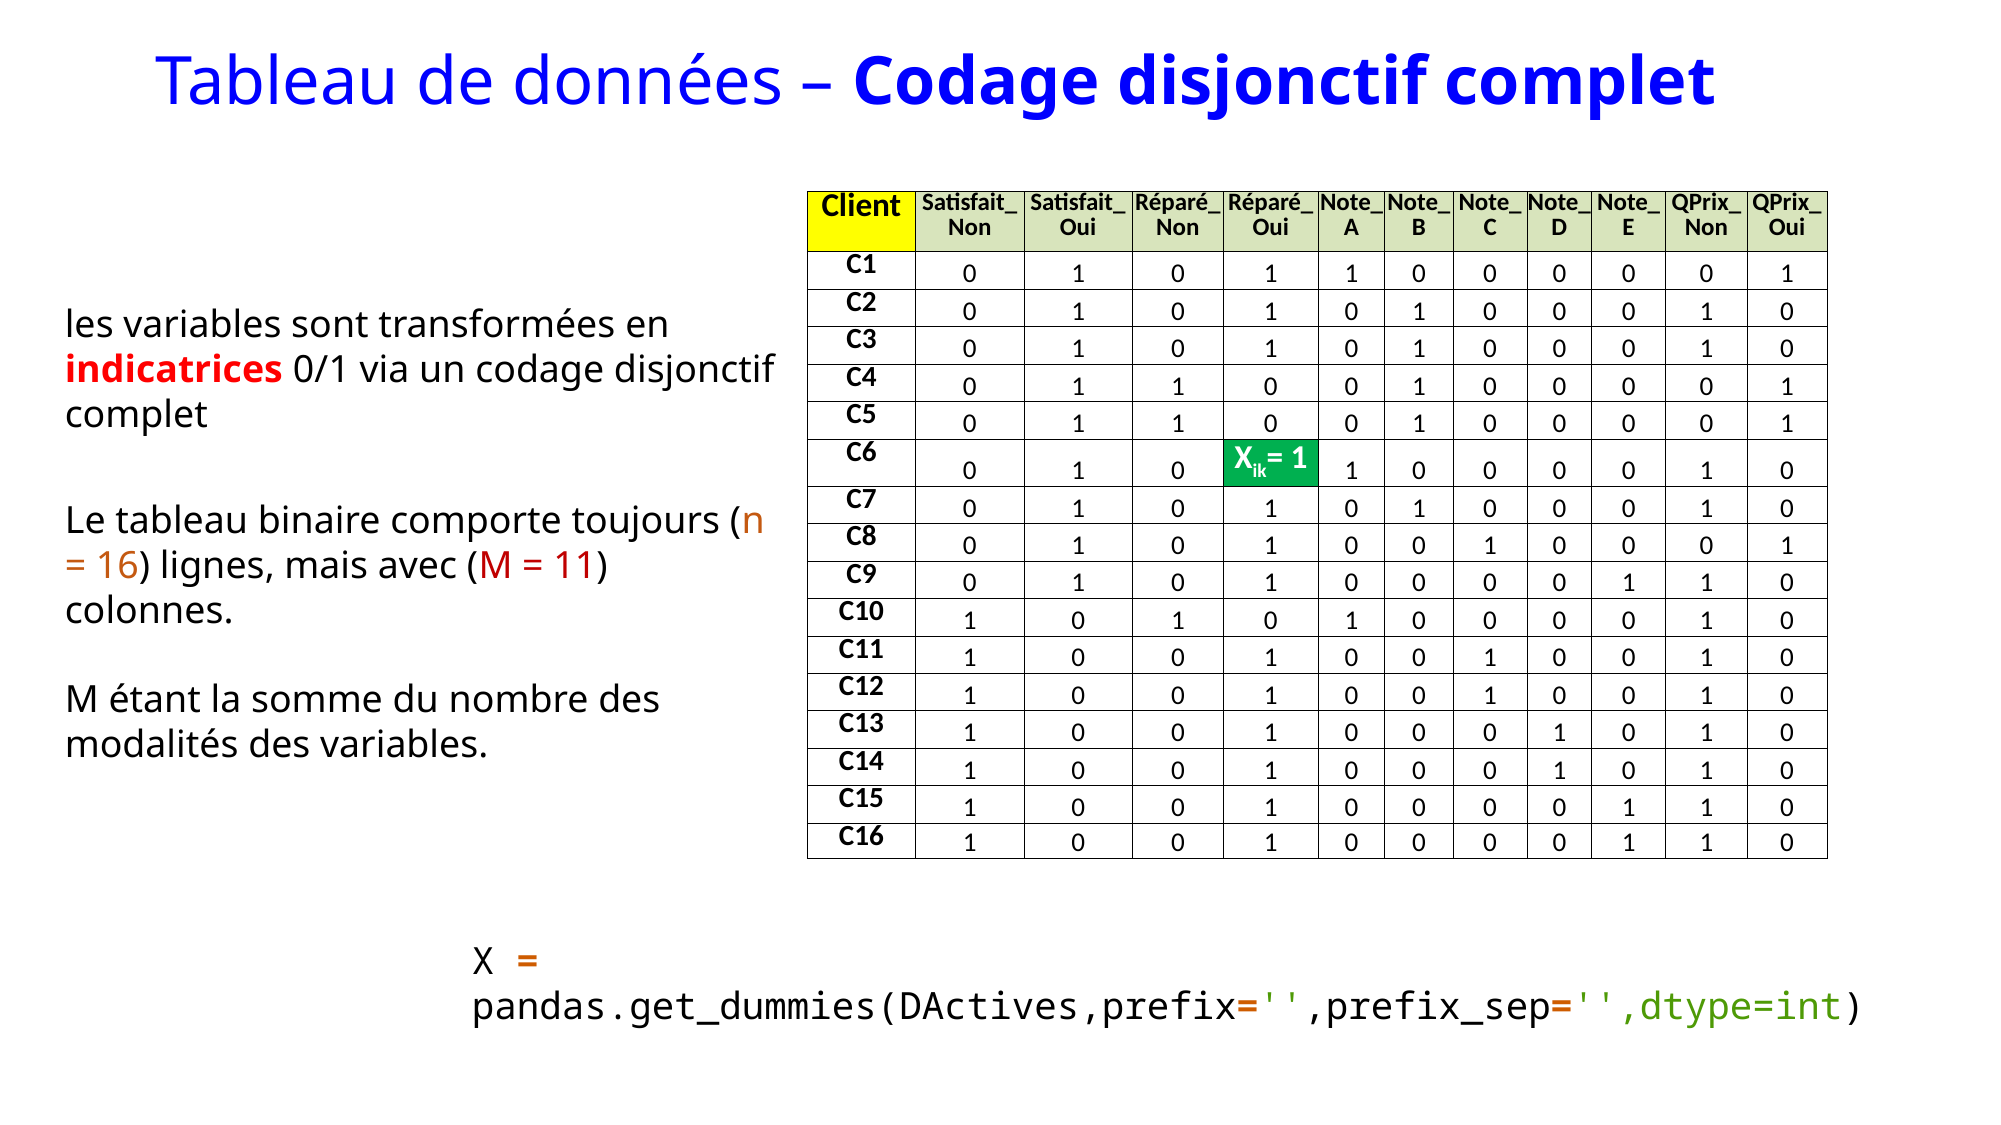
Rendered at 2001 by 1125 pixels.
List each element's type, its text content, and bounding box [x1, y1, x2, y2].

table_cell 1 [1224, 674, 1318, 710]
table_cell 0 [916, 365, 1024, 401]
table_cell 0 [1454, 365, 1527, 401]
table_cell 0 [1454, 402, 1527, 439]
table_cell 1 [1224, 487, 1318, 523]
table_cell 0 [1666, 365, 1747, 401]
table_cell 0 [1025, 599, 1132, 636]
table_cell 0 [1454, 599, 1527, 636]
table_cell 0 [1319, 786, 1384, 823]
table_cell 0 [1385, 637, 1453, 673]
table_cell 0 [1528, 674, 1591, 710]
table_cell 0 [1385, 711, 1453, 748]
table_cell 0 [1025, 637, 1132, 673]
table_cell 0 [1666, 402, 1747, 439]
table_cell 0 [1454, 440, 1527, 486]
table_cell 0 [916, 440, 1024, 486]
table_cell 1 [1528, 749, 1591, 785]
table_cell 0 [1133, 824, 1223, 858]
table_cell 0 [1133, 487, 1223, 523]
table_cell 0 [1748, 562, 1827, 598]
table_cell C10 [808, 599, 915, 636]
table_cell 0 [1133, 524, 1223, 561]
table_cell 0 [1133, 562, 1223, 598]
table_cell 0 [1454, 252, 1527, 289]
table_cell 1 [1592, 786, 1665, 823]
table_cell 1 [1133, 599, 1223, 636]
table_cell 0 [1319, 365, 1384, 401]
table_cell 1 [1224, 749, 1318, 785]
table_cell 0 [1385, 749, 1453, 785]
table_cell 1 [916, 599, 1024, 636]
table_cell 1 [1385, 487, 1453, 523]
table_cell 1 [1748, 365, 1827, 401]
table_cell 1 [1666, 562, 1747, 598]
table_cell 0 [1592, 524, 1665, 561]
table_header Note_C [1454, 192, 1527, 251]
table_cell 0 [1385, 252, 1453, 289]
table_cell 0 [1385, 674, 1453, 710]
table_cell 0 [1133, 749, 1223, 785]
table_cell 0 [1025, 674, 1132, 710]
table_cell 0 [1319, 749, 1384, 785]
table_cell C1 [808, 252, 915, 289]
table_cell 1 [1385, 327, 1453, 364]
table_cell 1 [1528, 711, 1591, 748]
table_cell 0 [1319, 674, 1384, 710]
table_cell 0 [1528, 252, 1591, 289]
table_header Note_E [1592, 192, 1665, 251]
table_cell 0 [1133, 327, 1223, 364]
table_cell 0 [1528, 402, 1591, 439]
table_cell 1 [1133, 402, 1223, 439]
table_cell 0 [1592, 637, 1665, 673]
table_cell 0 [1385, 786, 1453, 823]
table_cell 1 [1454, 637, 1527, 673]
table_cell 1 [1385, 365, 1453, 401]
table_cell 0 [1592, 749, 1665, 785]
table_cell 0 [1454, 711, 1527, 748]
table_cell 1 [1224, 637, 1318, 673]
table_cell 0 [916, 524, 1024, 561]
table_cell 0 [1133, 637, 1223, 673]
table_cell 0 [1528, 562, 1591, 598]
table_cell 1 [1454, 524, 1527, 561]
table_cell 1 [1025, 252, 1132, 289]
table_cell 1 [1224, 290, 1318, 326]
table_cell 0 [1748, 749, 1827, 785]
table_cell 1 [916, 824, 1024, 858]
table_cell 0 [1133, 440, 1223, 486]
table_cell 1 [1666, 711, 1747, 748]
table_cell 0 [1666, 252, 1747, 289]
table_cell 0 [1592, 711, 1665, 748]
table_cell 0 [916, 487, 1024, 523]
table_cell 0 [1385, 562, 1453, 598]
table_cell 0 [916, 290, 1024, 326]
table_cell 1 [1666, 824, 1747, 858]
table_cell 1 [1025, 524, 1132, 561]
table_cell 1 [916, 711, 1024, 748]
table_cell 0 [1454, 786, 1527, 823]
table_cell 1 [916, 786, 1024, 823]
table_header Note_A [1319, 192, 1384, 251]
table_cell 0 [1592, 440, 1665, 486]
table_cell 0 [1454, 487, 1527, 523]
table_cell 0 [1748, 786, 1827, 823]
table_cell 0 [1224, 402, 1318, 439]
table_cell 0 [1748, 599, 1827, 636]
table_cell C15 [808, 786, 915, 823]
table_cell 0 [1592, 674, 1665, 710]
table_cell 0 [1592, 487, 1665, 523]
table_cell 1 [1025, 290, 1132, 326]
table_cell 0 [1319, 824, 1384, 858]
table_cell C9 [808, 562, 915, 598]
table_cell 0 [916, 402, 1024, 439]
table_cell 0 [916, 252, 1024, 289]
table_cell 0 [1025, 824, 1132, 858]
table_cell 0 [1528, 365, 1591, 401]
table_cell 1 [1224, 786, 1318, 823]
table_cell 1 [1224, 711, 1318, 748]
table_cell 0 [1133, 786, 1223, 823]
table_header Réparé_Non [1133, 192, 1223, 251]
table_header Client [808, 192, 915, 251]
table_cell 0 [1385, 440, 1453, 486]
table_cell C12 [808, 674, 915, 710]
table_cell 0 [1528, 487, 1591, 523]
table_cell 0 [1528, 524, 1591, 561]
table_cell 1 [1666, 327, 1747, 364]
table_cell 0 [1592, 402, 1665, 439]
table_cell 0 [1748, 487, 1827, 523]
table_cell 1 [1666, 674, 1747, 710]
table_cell 0 [1528, 599, 1591, 636]
text_box Le tableau binaire comporte toujours (n = 16) lignes, mais avec (M = 11) colonnes. [49, 488, 787, 684]
table_cell 0 [1748, 637, 1827, 673]
table_cell 1 [1224, 562, 1318, 598]
table_cell 0 [1224, 365, 1318, 401]
table_cell 0 [1025, 786, 1132, 823]
table_cell 1 [1133, 365, 1223, 401]
table_cell 1 [1748, 402, 1827, 439]
table_header Note_D [1528, 192, 1591, 251]
table_cell 1 [1025, 327, 1132, 364]
table_cell 1 [1319, 440, 1384, 486]
table_cell 0 [1319, 562, 1384, 598]
table_cell 0 [1528, 327, 1591, 364]
table_cell 1 [1025, 365, 1132, 401]
table_cell 1 [1224, 824, 1318, 858]
table_cell 0 [1748, 290, 1827, 326]
table_cell 1 [1224, 327, 1318, 364]
table_cell 0 [1385, 524, 1453, 561]
table_cell 0 [1385, 824, 1453, 858]
table_cell 0 [1319, 290, 1384, 326]
table_cell 0 [1454, 290, 1527, 326]
table_cell 0 [1748, 674, 1827, 710]
table_cell 1 [916, 749, 1024, 785]
table_cell 0 [1319, 637, 1384, 673]
table_cell 1 [1592, 824, 1665, 858]
table_header QPrix_Non [1666, 192, 1747, 251]
title Tableau de données – Codage disjonctif complet [140, 24, 1866, 142]
table_cell 1 [1454, 674, 1527, 710]
table_cell 0 [1666, 524, 1747, 561]
table_cell 0 [1133, 252, 1223, 289]
table_cell C7 [808, 487, 915, 523]
text_box X = pandas.get_dummies(DActives,prefix='',prefix_sep='',dtype=int) [457, 929, 1929, 1035]
table_cell 0 [1592, 290, 1665, 326]
table_cell 1 [1666, 786, 1747, 823]
table_cell C11 [808, 637, 915, 673]
table_cell 0 [1319, 402, 1384, 439]
table_cell 0 [1319, 524, 1384, 561]
table_cell 1 [1319, 252, 1384, 289]
table_cell 1 [1385, 290, 1453, 326]
table_cell C4 [808, 365, 915, 401]
table_cell 1 [1666, 290, 1747, 326]
table_cell 0 [1592, 252, 1665, 289]
table_cell 1 [1224, 524, 1318, 561]
table_cell 0 [1528, 824, 1591, 858]
text_box les variables sont transformées en indicatrices 0/1 via un codage disjonctif complet [50, 292, 808, 488]
table_cell 0 [1748, 327, 1827, 364]
table_cell 1 [1025, 440, 1132, 486]
table_cell 0 [1319, 711, 1384, 748]
table_cell 1 [1592, 562, 1665, 598]
table_cell 0 [1528, 440, 1591, 486]
table_cell 0 [1592, 599, 1665, 636]
table_cell 1 [1666, 637, 1747, 673]
table_cell 0 [1592, 365, 1665, 401]
table_header Satisfait_Non [916, 192, 1024, 251]
table_cell 0 [1454, 824, 1527, 858]
table_header Satisfait_Oui [1025, 192, 1132, 251]
table_cell 0 [1454, 562, 1527, 598]
table_cell 0 [1748, 824, 1827, 858]
table_cell 0 [1319, 487, 1384, 523]
table_cell 0 [916, 327, 1024, 364]
table_cell 1 [1666, 440, 1747, 486]
table_cell C8 [808, 524, 915, 561]
table_cell 1 [1025, 402, 1132, 439]
table_cell 1 [1385, 402, 1453, 439]
table_cell 0 [1385, 599, 1453, 636]
table_cell 0 [1133, 290, 1223, 326]
table_cell 0 [1025, 749, 1132, 785]
table_cell 0 [1454, 327, 1527, 364]
table_cell 0 [1224, 599, 1318, 636]
table_cell C14 [808, 749, 915, 785]
table_cell Xik= 1 [1224, 440, 1318, 486]
table_cell 0 [1592, 327, 1665, 364]
table_cell 0 [1528, 786, 1591, 823]
table_cell 0 [1454, 749, 1527, 785]
table_cell 1 [1025, 487, 1132, 523]
table_cell 1 [1748, 524, 1827, 561]
table_cell 1 [1666, 599, 1747, 636]
table_cell 0 [1528, 637, 1591, 673]
table_cell 0 [1748, 440, 1827, 486]
table_cell 1 [916, 637, 1024, 673]
table_cell C6 [808, 440, 915, 486]
text_box M étant la somme du nombre des modalités des variables. [50, 668, 750, 818]
table_cell 0 [1133, 674, 1223, 710]
table_cell 1 [1666, 749, 1747, 785]
table_cell 0 [916, 562, 1024, 598]
table_cell 1 [1025, 562, 1132, 598]
table_cell 1 [1319, 599, 1384, 636]
table_cell 1 [916, 674, 1024, 710]
table_cell C2 [808, 290, 915, 326]
table_cell C16 [808, 824, 915, 858]
table_cell 1 [1666, 487, 1747, 523]
table_cell 1 [1224, 252, 1318, 289]
table_cell 0 [1133, 711, 1223, 748]
table_cell C5 [808, 402, 915, 439]
table_cell 0 [1025, 711, 1132, 748]
table_header Note_B [1385, 192, 1453, 251]
table_header Réparé_Oui [1224, 192, 1318, 251]
table_cell 0 [1319, 327, 1384, 364]
table_cell 0 [1748, 711, 1827, 748]
table_cell C13 [808, 711, 915, 748]
table_header QPrix_Oui [1748, 192, 1827, 251]
table_cell 1 [1748, 252, 1827, 289]
table_cell C3 [808, 327, 915, 364]
table_cell 0 [1528, 290, 1591, 326]
